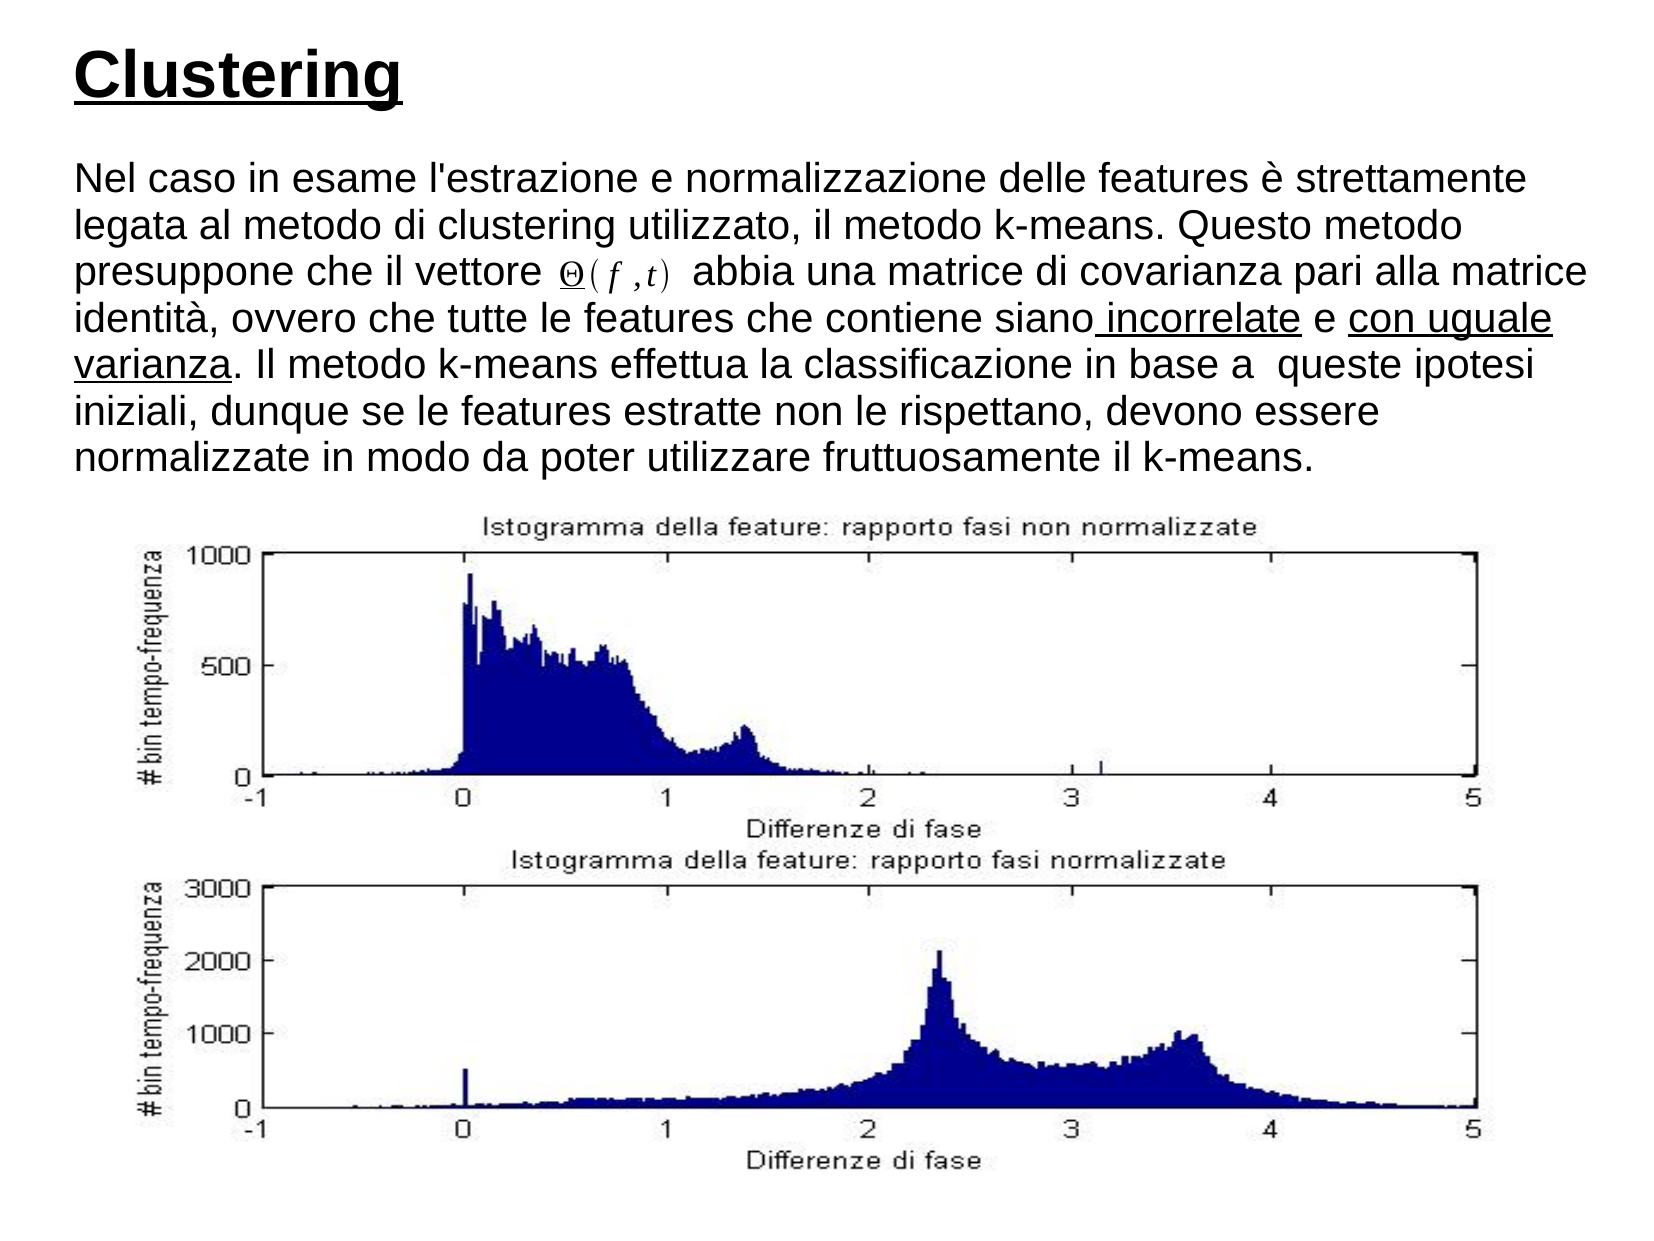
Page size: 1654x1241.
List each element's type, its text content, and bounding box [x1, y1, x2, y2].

text_box Clustering [59, 29, 680, 120]
chart [549, 255, 680, 296]
picture [59, 501, 1625, 1182]
text_box Nel caso in esame l'estrazione e normalizzazione delle features è strettamente legata al metodo di clustering utilizzato, il metodo k-means. Questo metodo presuppone che il vettore abbia una matrice di covarianza pari alla matrice identità, ovvero che tutte le features che contiene siano incorrelate e con uguale varianza. Il metodo k-means effettua la classificazione in base a queste ipotesi iniziali, dunque se le features estratte non le rispettano, devono essere normalizzate in modo da poter utilizzare fruttuosamente il k-means. [59, 147, 1625, 501]
